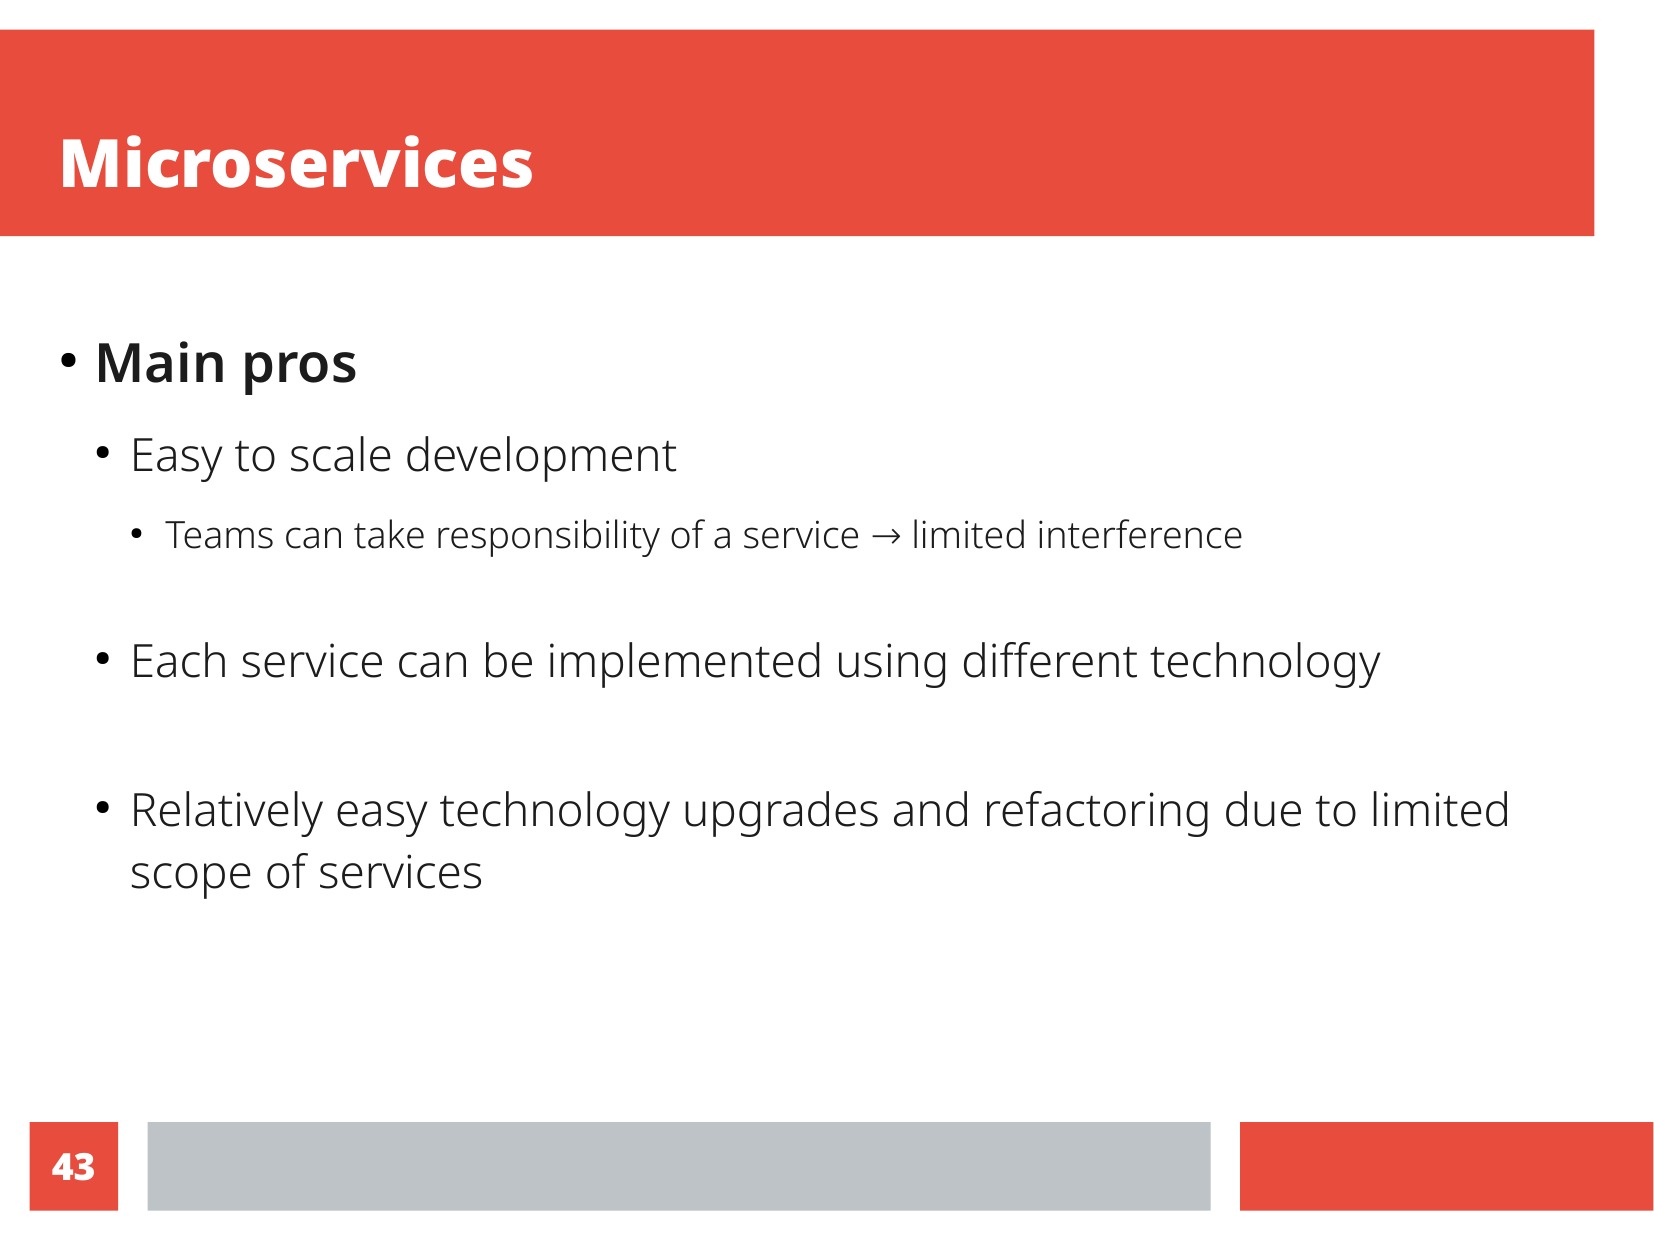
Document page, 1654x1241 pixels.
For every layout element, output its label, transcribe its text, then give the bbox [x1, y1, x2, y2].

list Main pros Easy to scale development Teams can take responsibility of a service → limited interference Each service can be implemented using different technology Relatively easy technology upgrades and refactoring due to limited scope of services [59, 324, 1565, 1093]
title Microservices [59, 59, 1595, 207]
